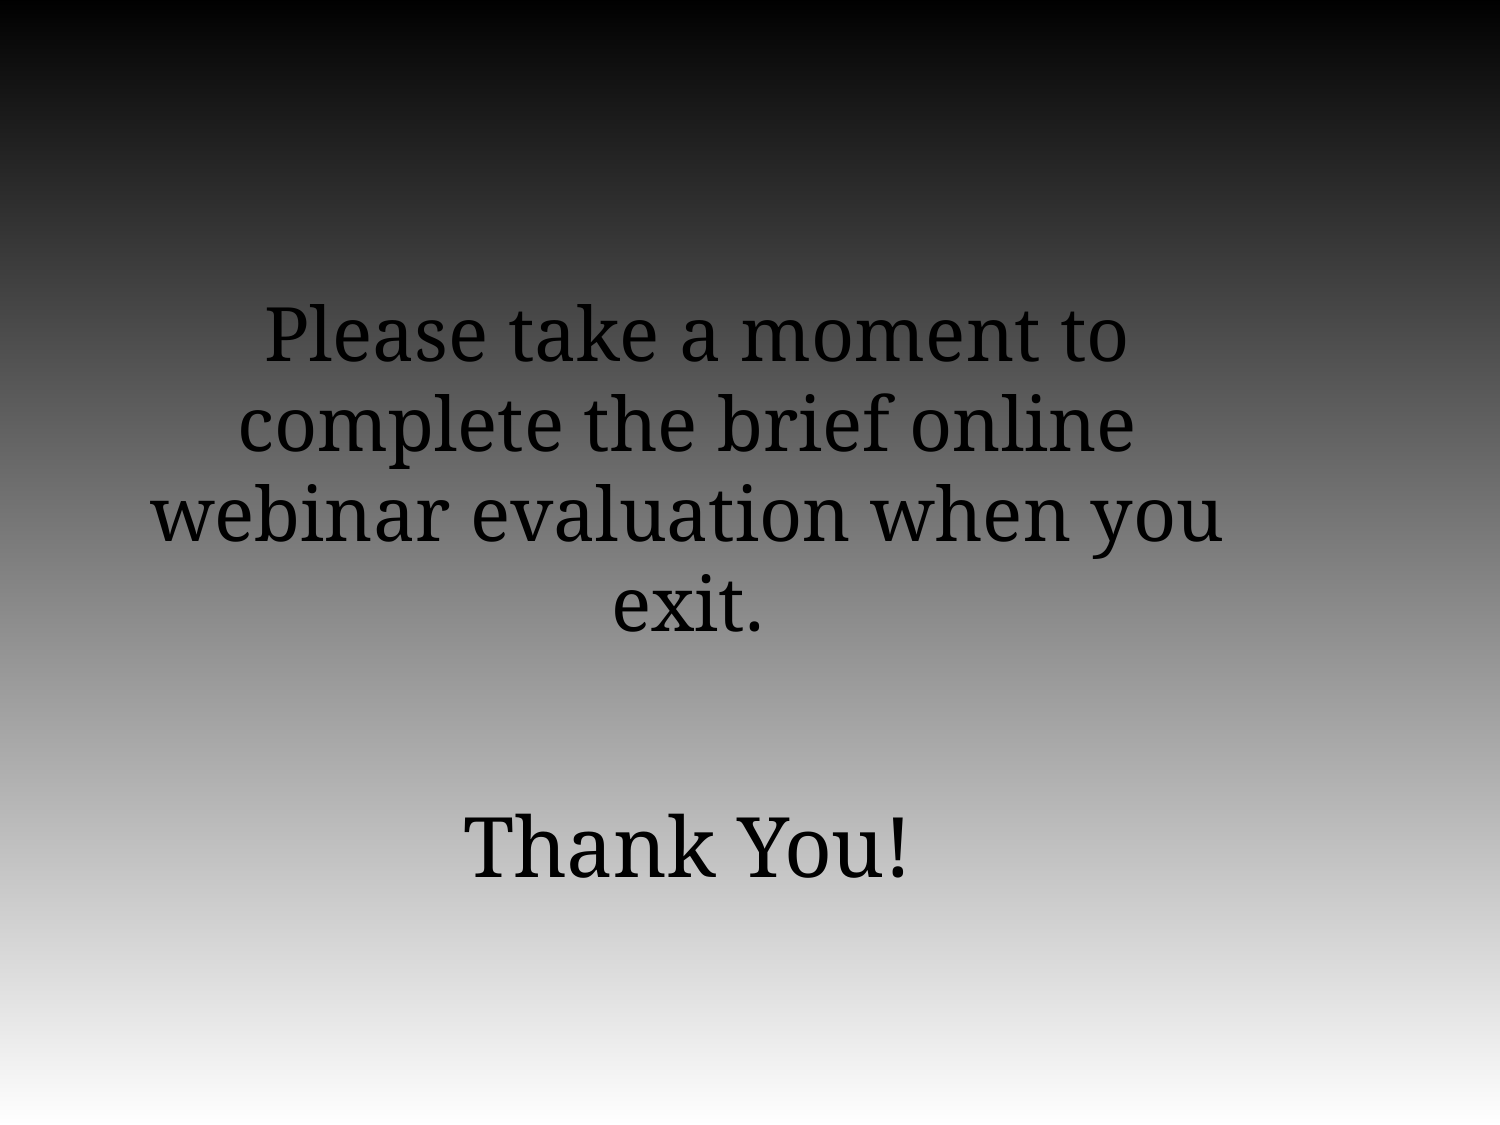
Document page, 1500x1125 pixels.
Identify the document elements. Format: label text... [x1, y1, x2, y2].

text_box Please take a moment to complete the brief online webinar evaluation when you exit. Thank You! [112, 278, 1264, 902]
